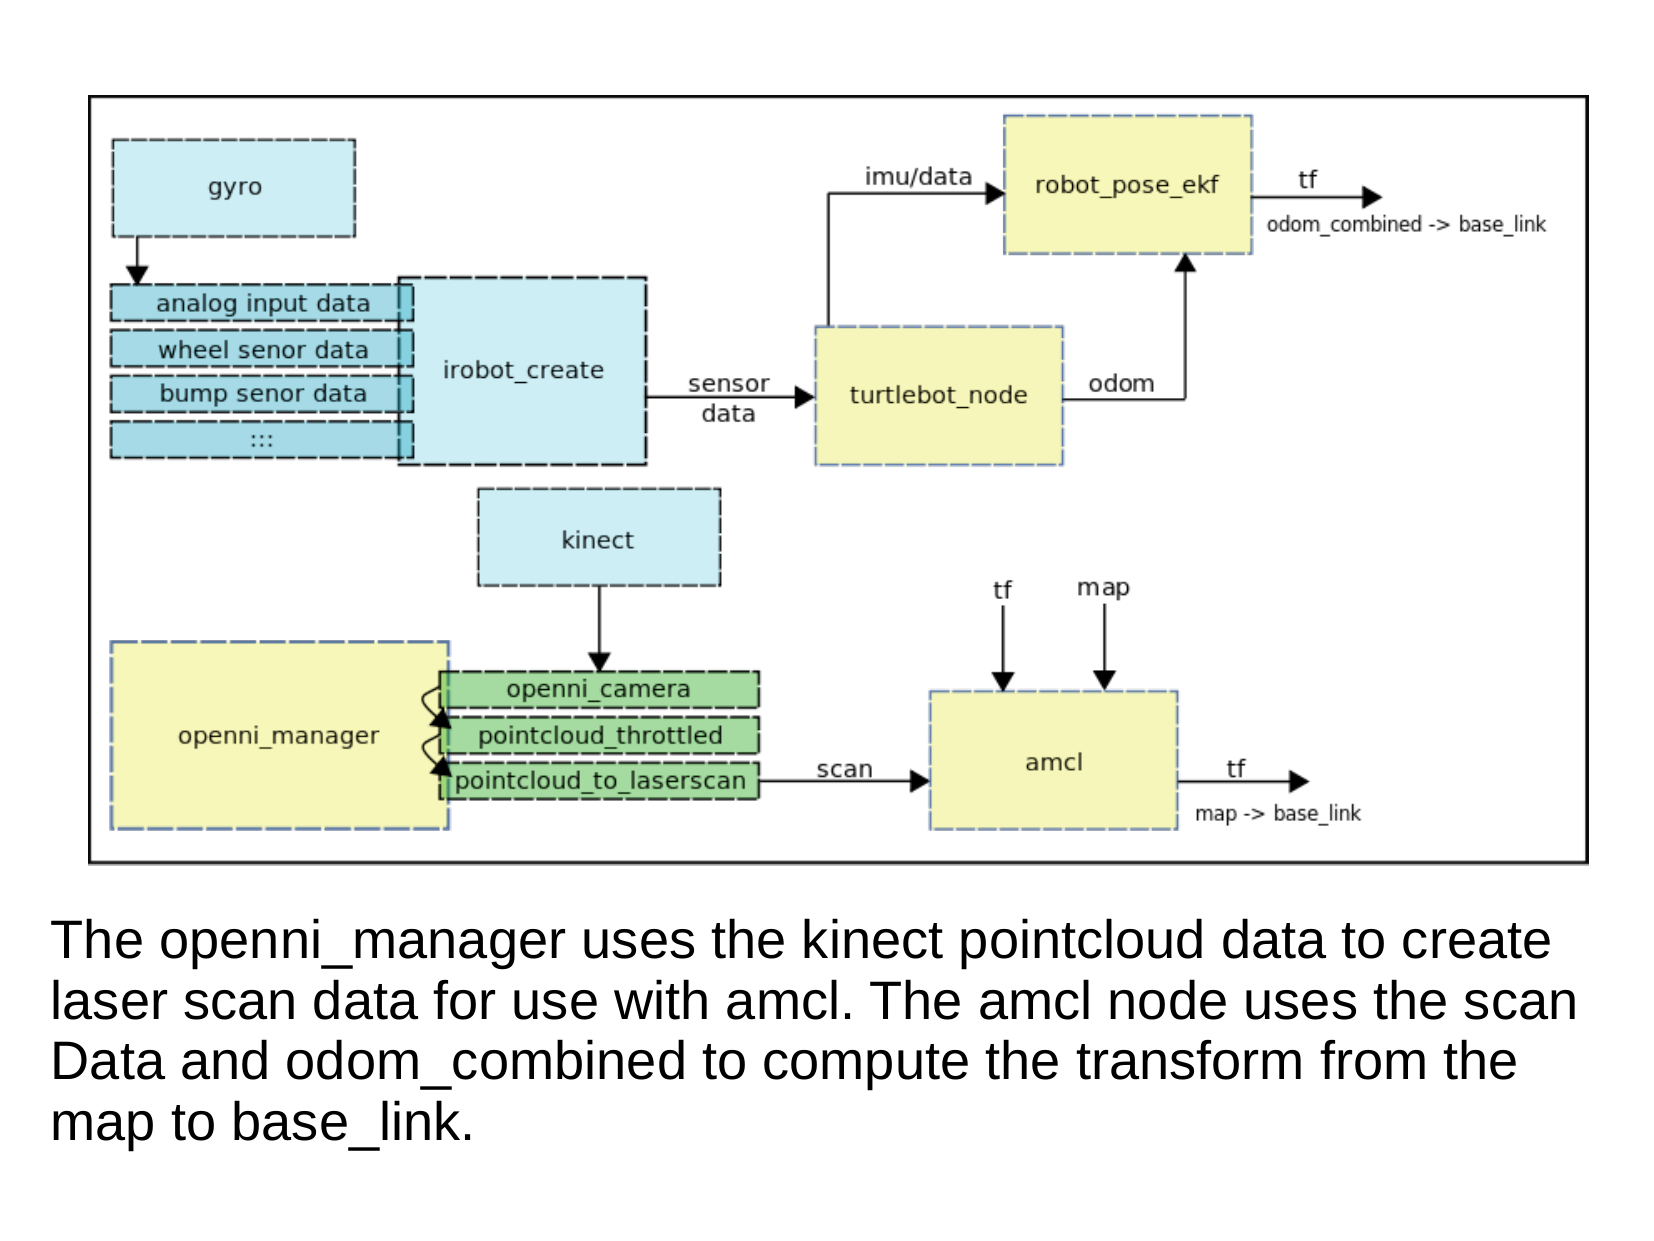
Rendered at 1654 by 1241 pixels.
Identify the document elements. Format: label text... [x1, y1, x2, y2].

picture [88, 95, 1589, 866]
text_box The openni_manager uses the kinect pointcloud data to create laser scan data for use with amcl. The amcl node uses the scan Data and odom_combined to compute the transform from the map to base_link. [35, 902, 1611, 1160]
